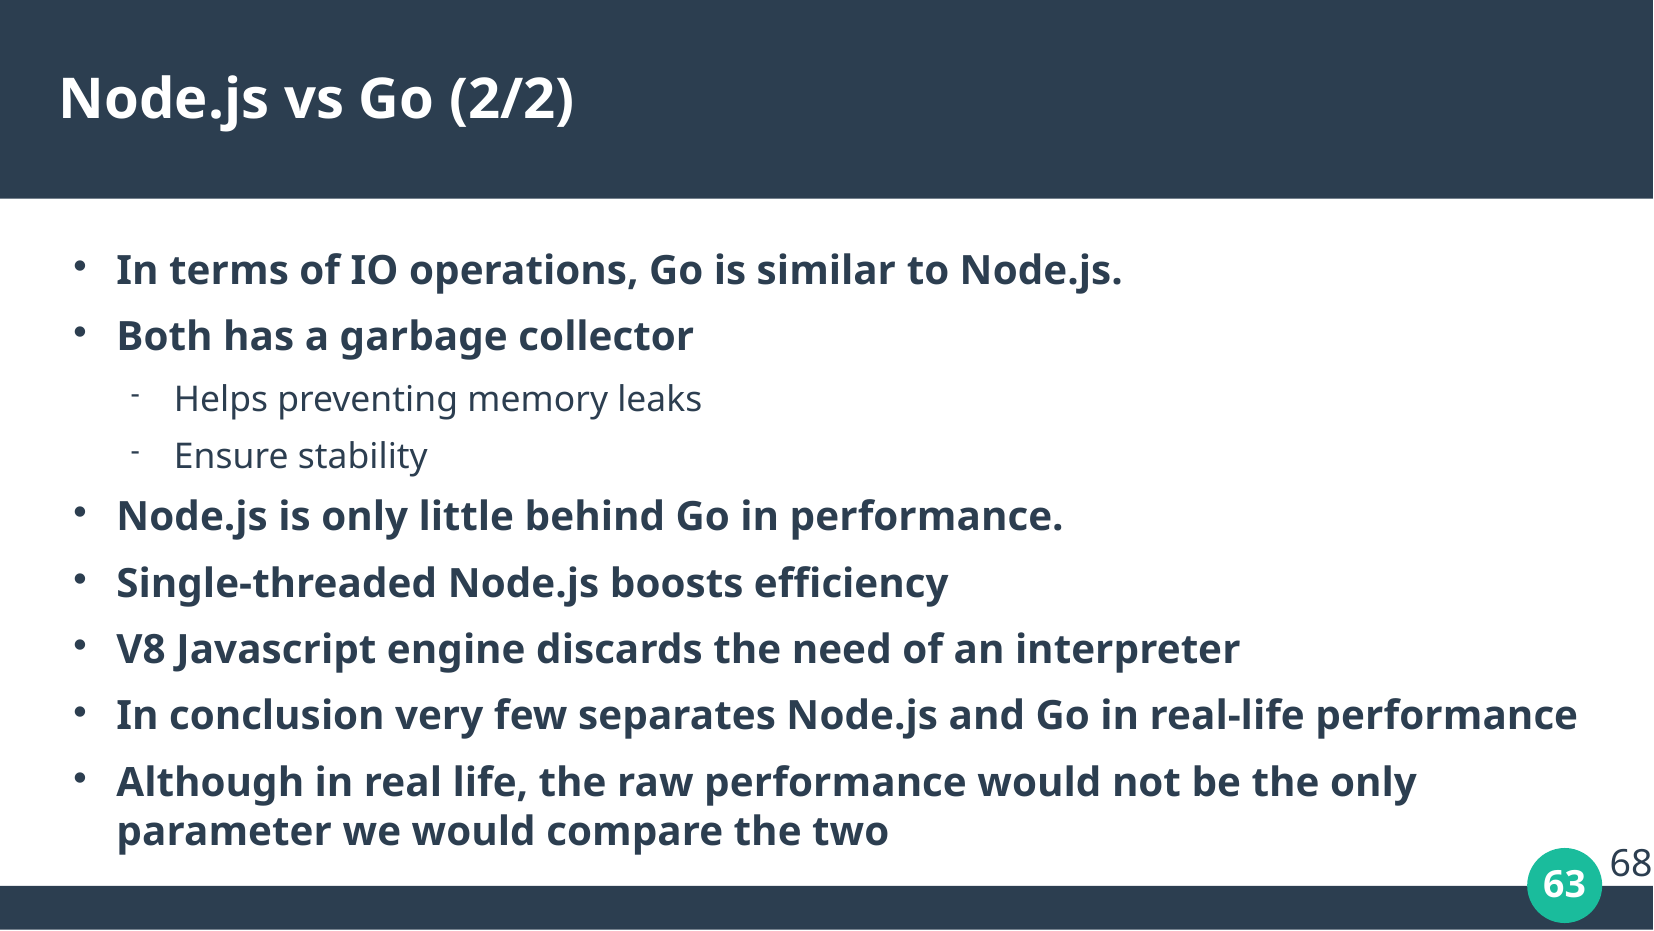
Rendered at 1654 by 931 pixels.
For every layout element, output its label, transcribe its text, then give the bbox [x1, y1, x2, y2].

title Node.js vs Go (2/2) [59, 37, 1594, 155]
list In terms of IO operations, Go is similar to Node.js. Both has a garbage collector Helps preventing memory leaks Ensure stability Node.js is only little behind Go in performance. Single-threaded Node.js boosts efficiency V8 Javascript engine discards the need of an interpreter In conclusion very few separates Node.js and Go in real-life performance Although in real life, the raw performance would not be the only parameter we would compare the two [59, 243, 1594, 864]
text_box 68 [1588, 830, 1654, 899]
